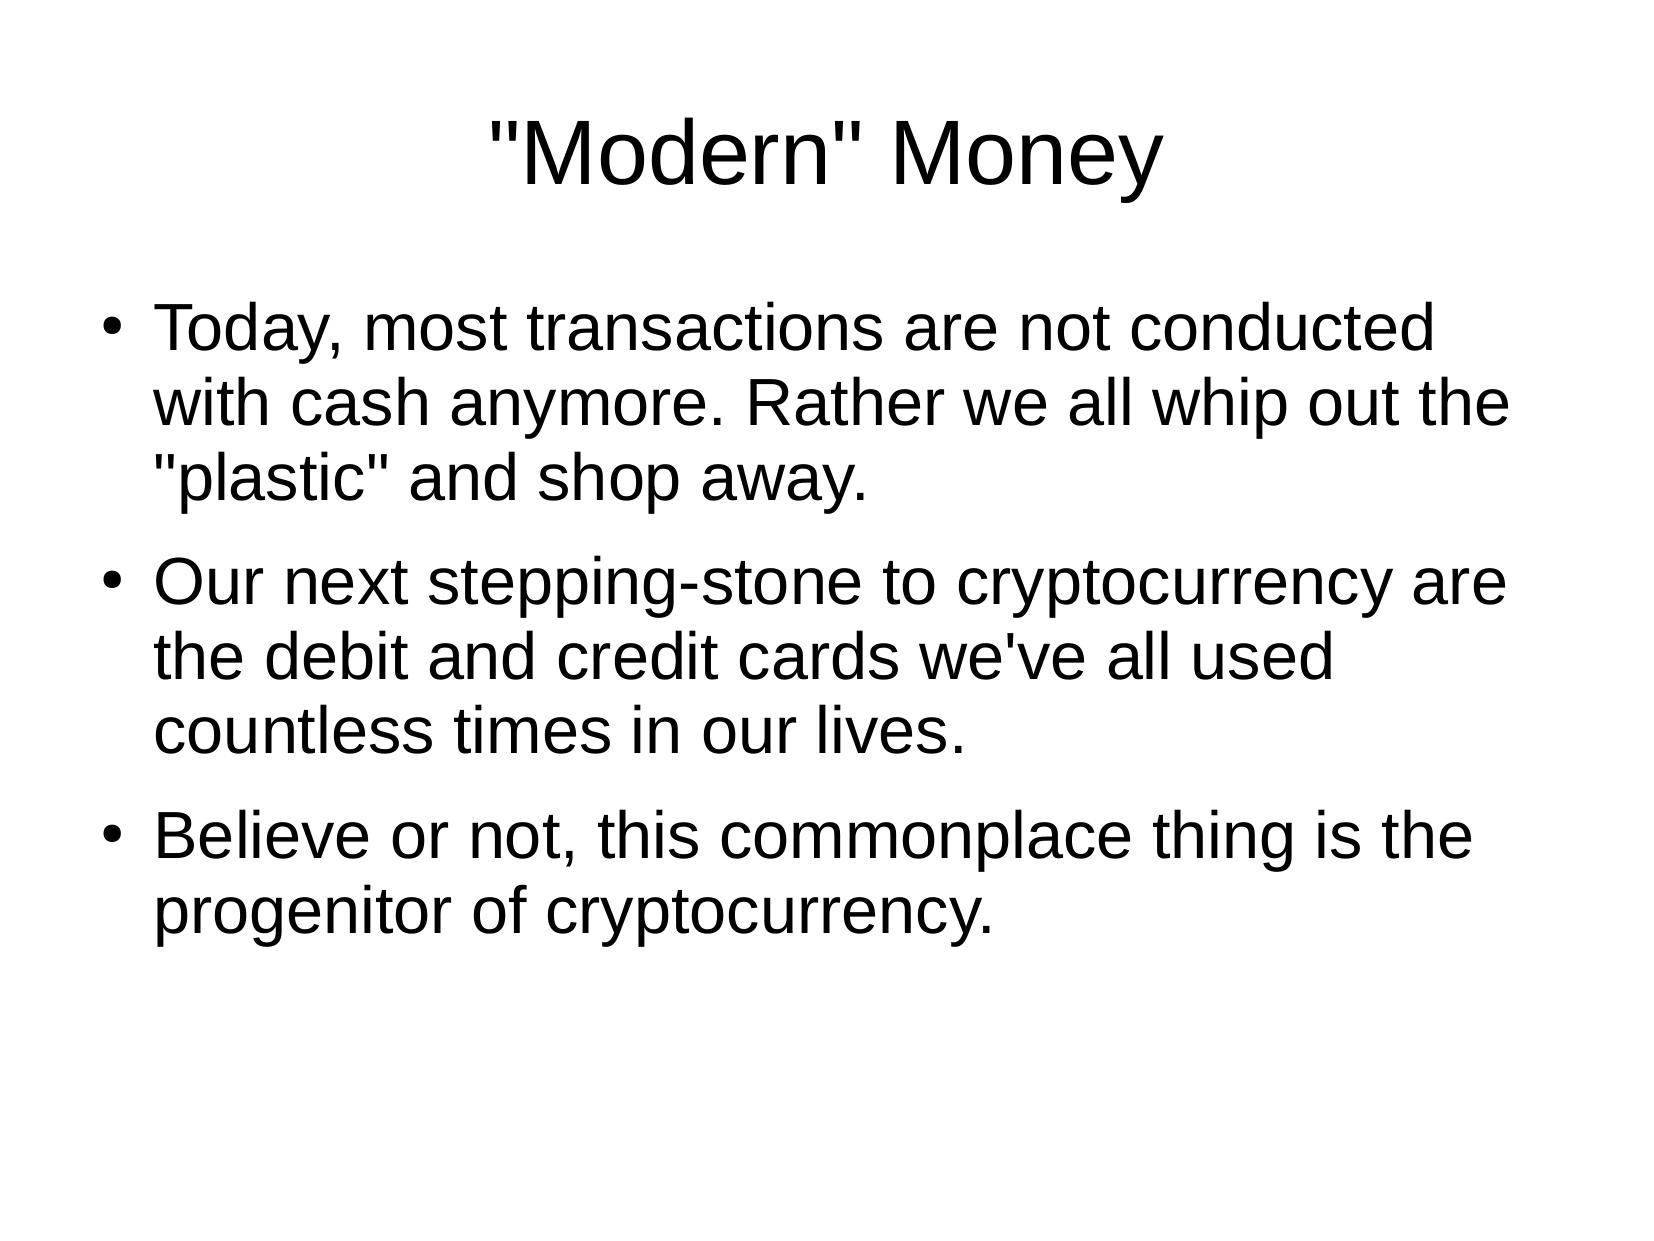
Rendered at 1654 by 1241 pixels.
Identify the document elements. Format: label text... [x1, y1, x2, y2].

list Today, most transactions are not conducted with cash anymore. Rather we all whip out the "plastic" and shop away. Our next stepping-stone to cryptocurrency are the debit and credit cards we've all used countless times in our lives. Believe or not, this commonplace thing is the progenitor of cryptocurrency. [82, 290, 1571, 1010]
title "Modern" Money [82, 49, 1571, 257]
